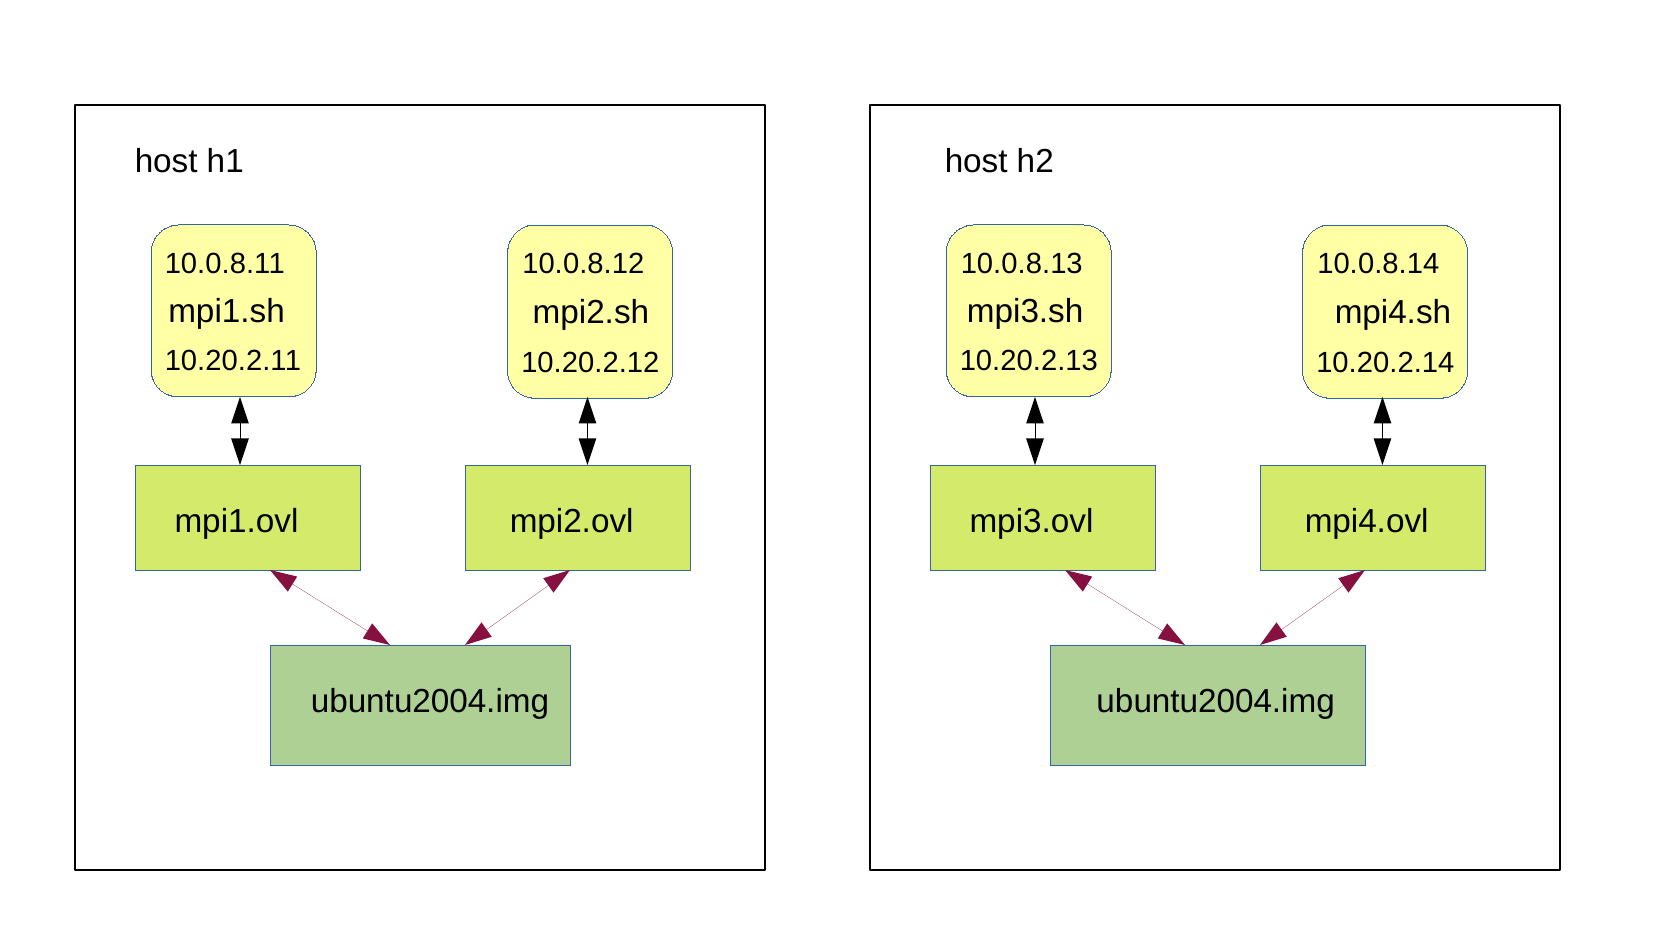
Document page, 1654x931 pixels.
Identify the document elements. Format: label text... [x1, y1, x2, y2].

text_box 10.20.2.13 [945, 336, 1114, 389]
text_box mpi2.sh [517, 292, 665, 338]
text_box mpi1.ovl [159, 495, 346, 547]
text_box 10.20.2.14 [1301, 338, 1470, 391]
text_box [75, 105, 766, 871]
text_box 10.20.2.12 [506, 338, 675, 391]
text_box mpi3.ovl [954, 495, 1141, 547]
text_box 10.0.8.11 [150, 240, 317, 292]
text_box 10.0.8.14 [1302, 240, 1471, 292]
text_box mpi4.sh [1320, 292, 1467, 338]
text_box 10.0.8.12 [507, 240, 676, 292]
text_box mpi3.sh [952, 292, 1099, 336]
text_box mpi1.sh [153, 292, 301, 336]
text_box ubuntu2004.img [1081, 675, 1351, 727]
text_box mpi4.ovl [1290, 495, 1476, 547]
text_box host h2 [930, 135, 1116, 187]
text_box mpi2.ovl [495, 495, 681, 547]
text_box host h1 [120, 135, 306, 187]
text_box 10.20.2.11 [150, 336, 317, 389]
text_box 10.0.8.13 [946, 240, 1115, 292]
text_box [870, 105, 1561, 871]
text_box ubuntu2004.img [296, 675, 565, 727]
